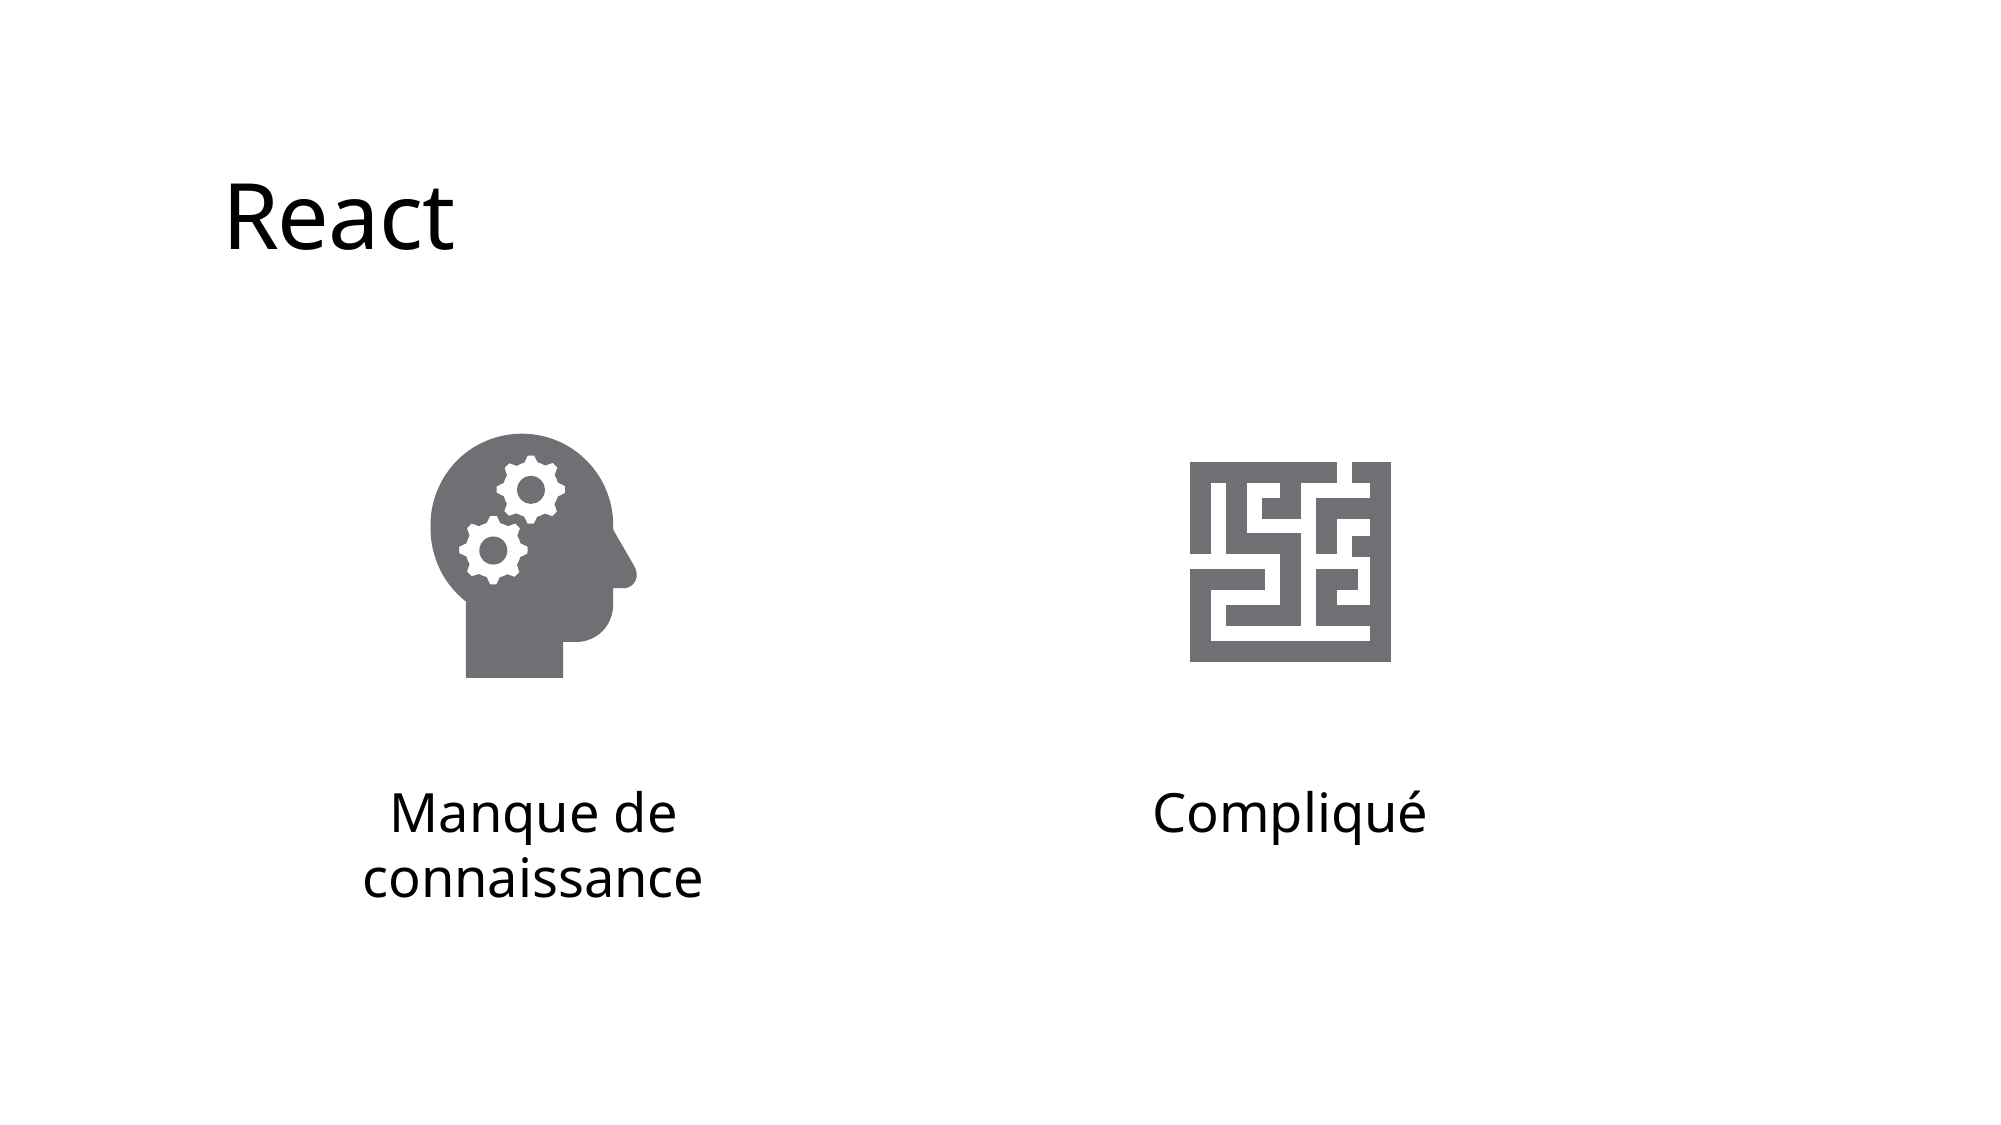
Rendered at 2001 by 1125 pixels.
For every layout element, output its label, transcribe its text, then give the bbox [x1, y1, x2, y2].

text_box Compliqué [968, 778, 1613, 897]
text_box [389, 417, 976, 707]
title React [206, 60, 1797, 278]
text_box [1145, 417, 1435, 707]
text_box Manque de connaissance [211, 778, 856, 897]
